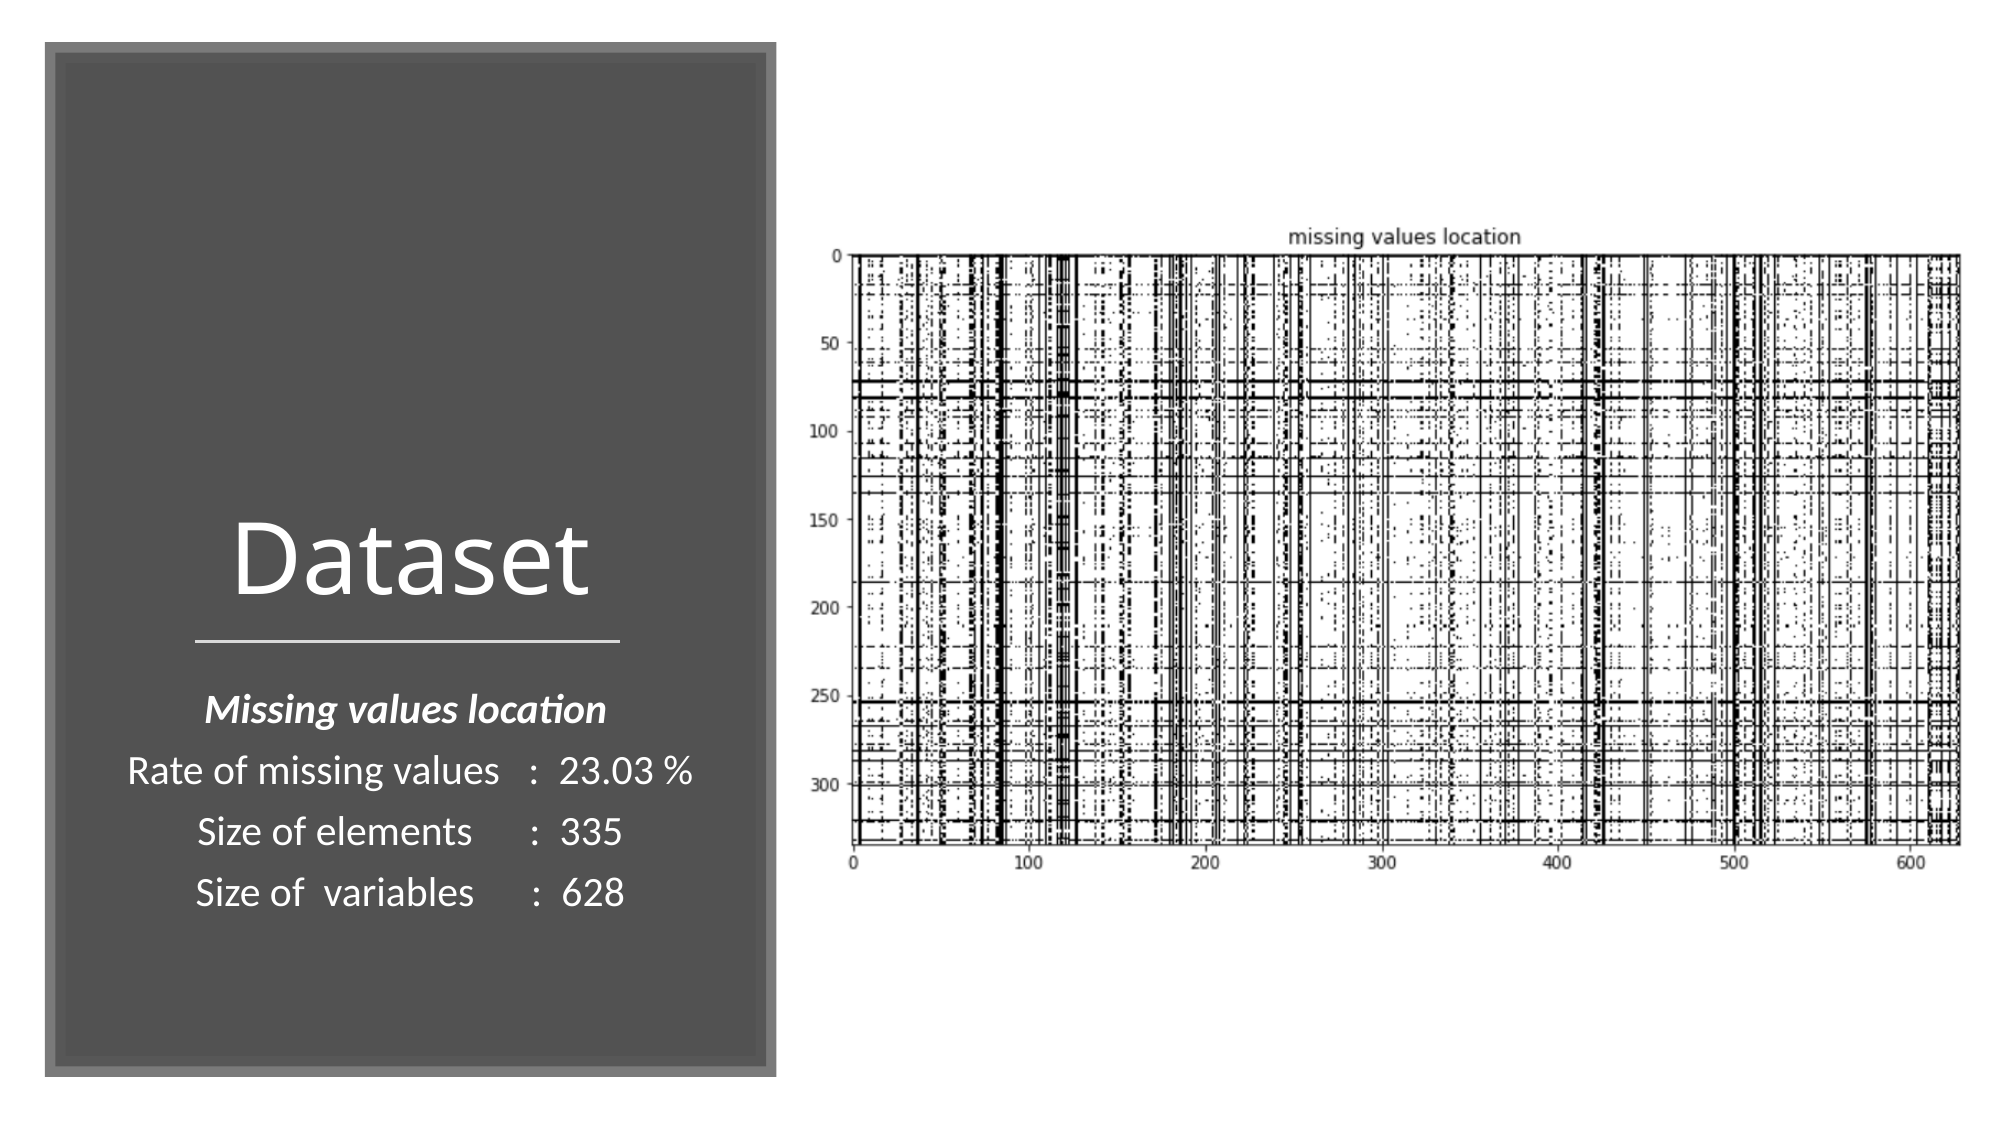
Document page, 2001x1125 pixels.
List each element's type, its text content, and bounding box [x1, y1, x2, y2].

title Dataset [110, 149, 711, 624]
subtitle Missing values location Rate of missing values : 23.03 % Size of elements : 335 Size of variables : 628 [110, 684, 711, 935]
text_box [55, 53, 766, 1066]
picture [807, 205, 1980, 896]
